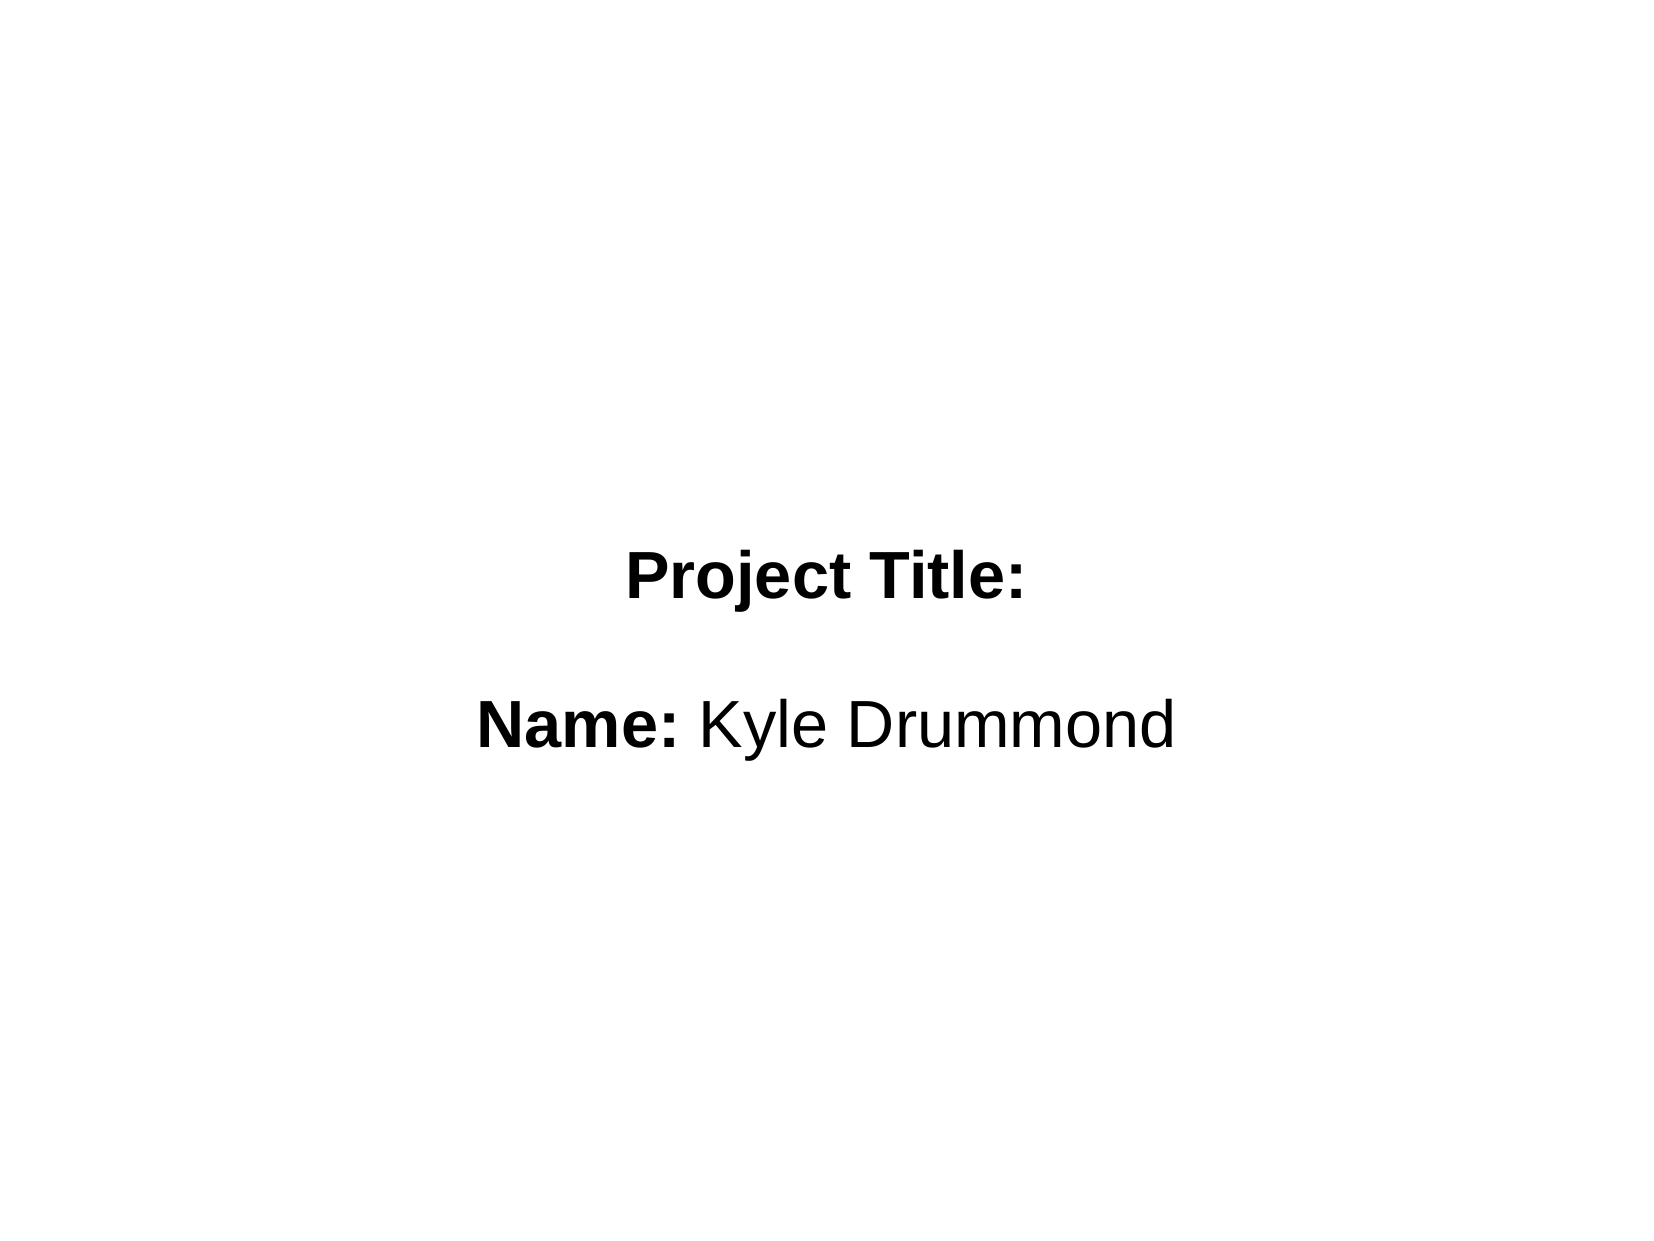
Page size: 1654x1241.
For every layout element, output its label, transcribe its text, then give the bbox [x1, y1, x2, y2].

subtitle Project Title: Name: Kyle Drummond [82, 290, 1571, 1010]
